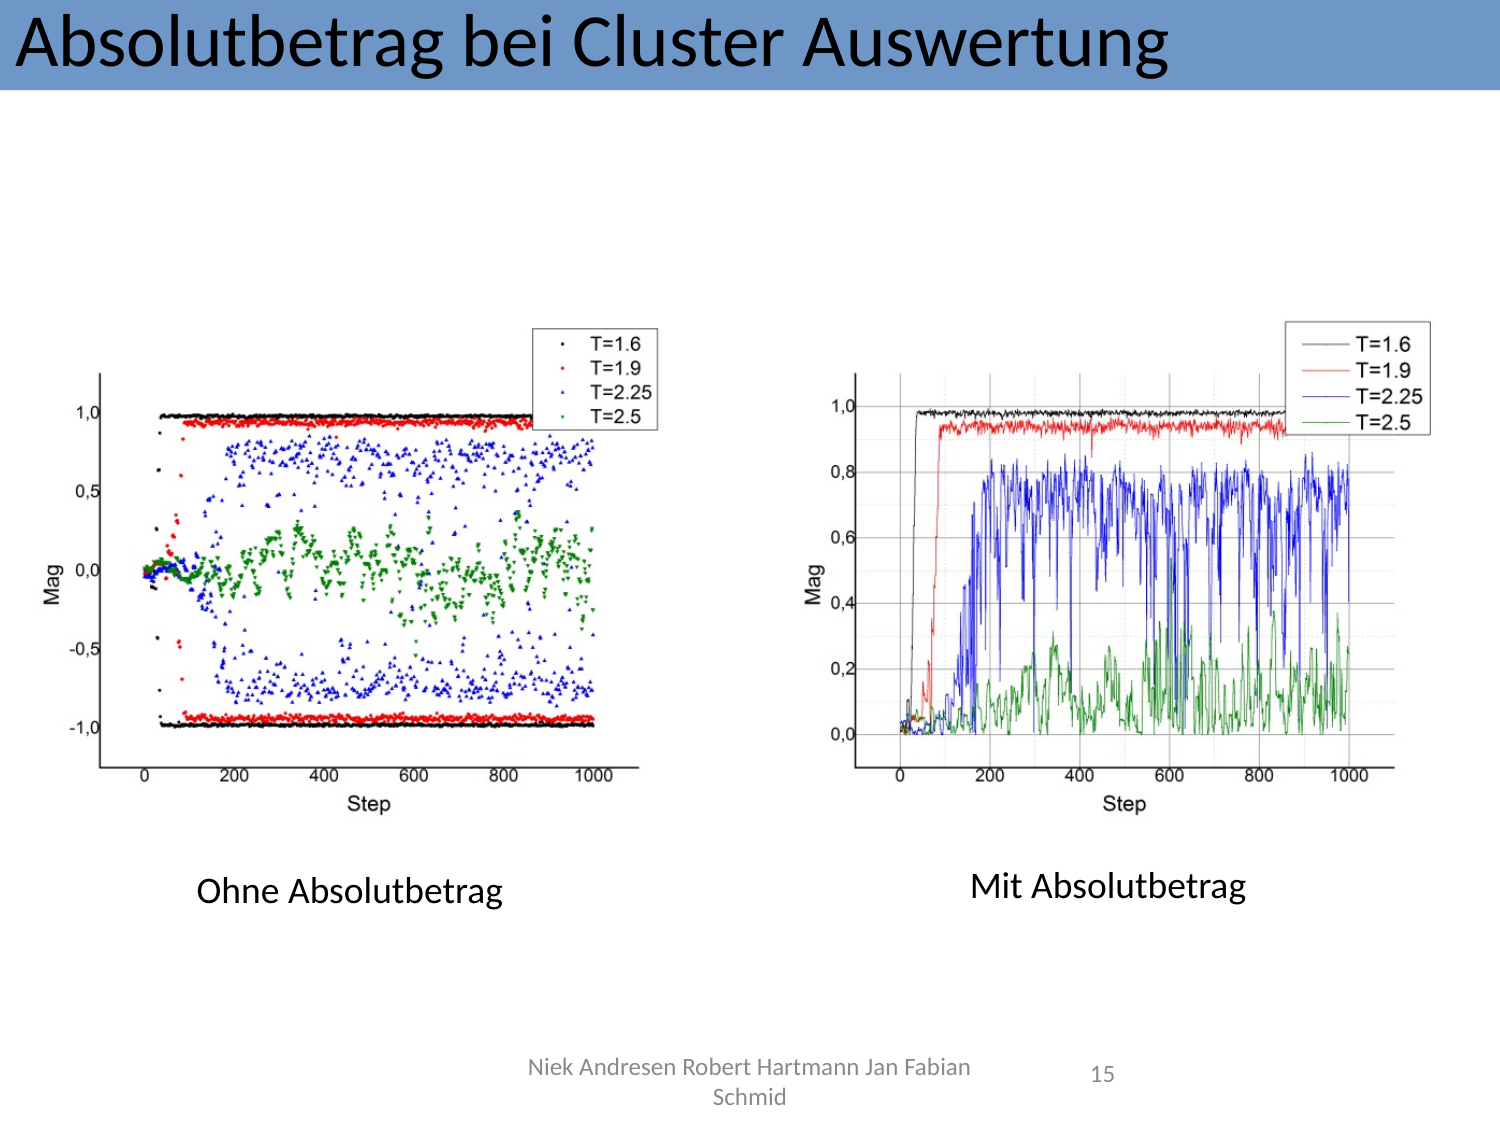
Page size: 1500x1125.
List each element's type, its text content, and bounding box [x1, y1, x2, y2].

text_box Absolutbetrag bei Cluster Auswertung [0, 0, 1500, 91]
text_box Ohne Absolutbetrag [181, 858, 526, 919]
text_box Niek Andresen Robert Hartmann Jan Fabian Schmid [512, 1042, 988, 1103]
text_box 15 [1074, 1042, 1426, 1103]
picture [0, 310, 1500, 859]
text_box Mit Absolutbetrag [954, 853, 1263, 915]
